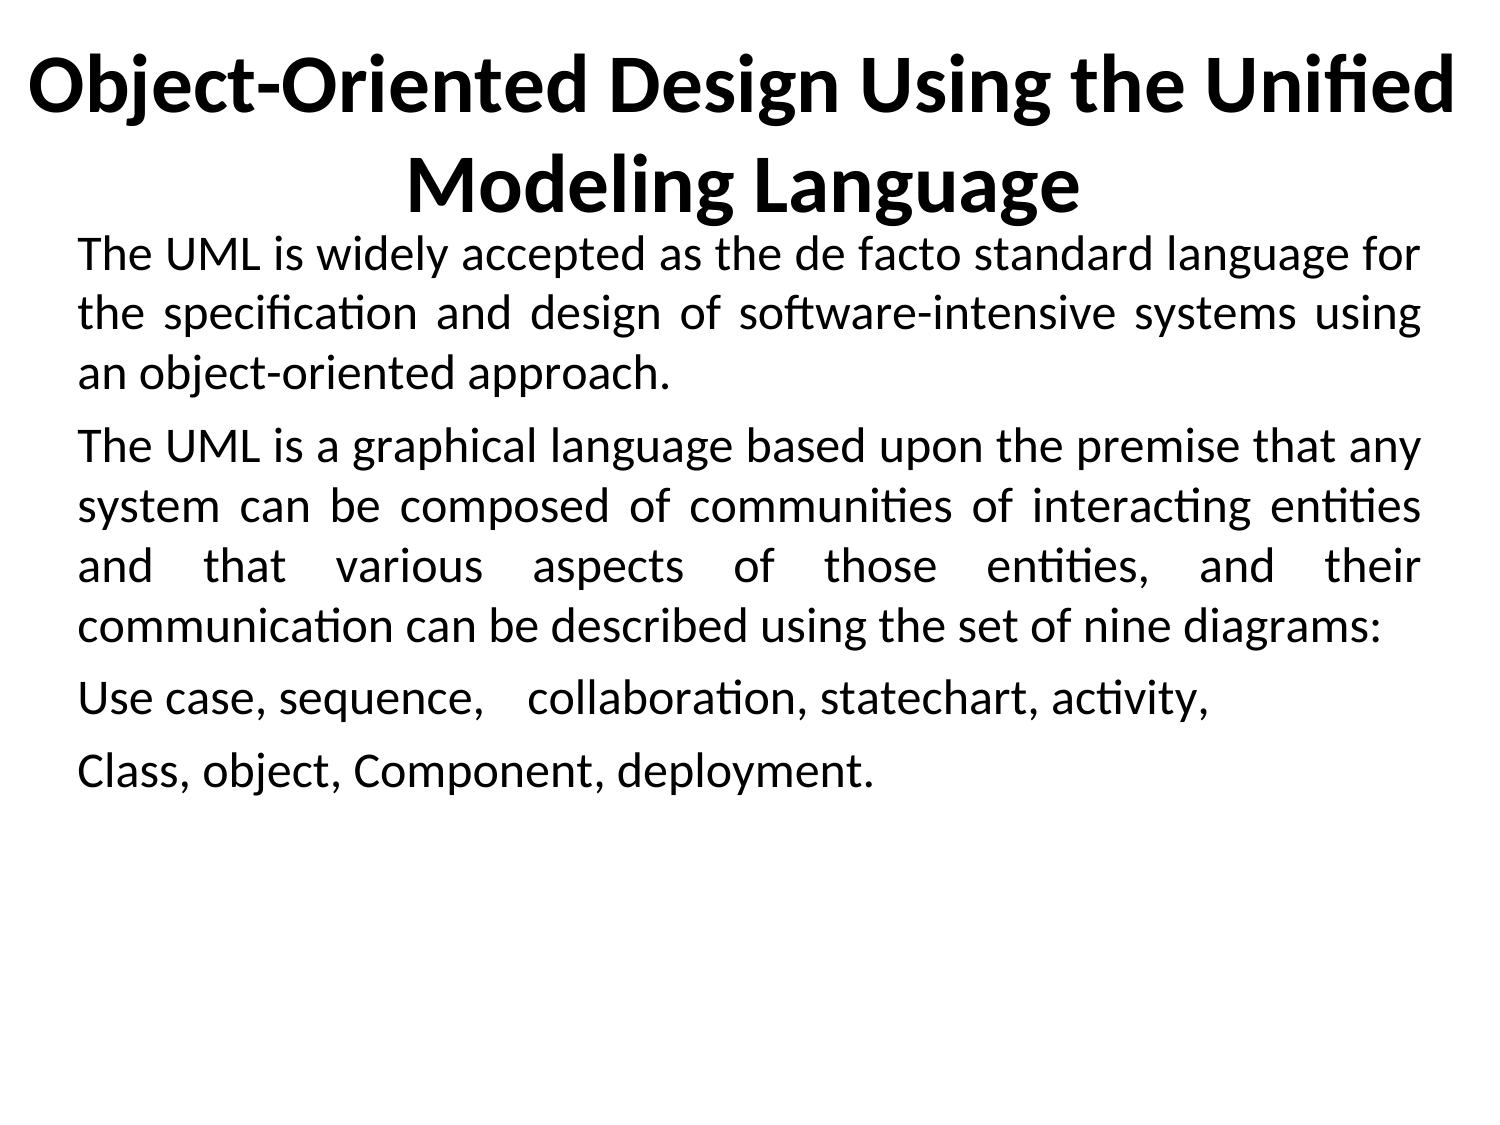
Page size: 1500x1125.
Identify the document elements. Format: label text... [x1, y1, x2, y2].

subtitle The UML is widely accepted as the de facto standard language for the specification and design of software-intensive systems using an object-oriented approach. The UML is a graphical language based upon the premise that any system can be composed of communities of interacting entities and that various aspects of those entities, and their communication can be described using the set of nine diagrams: Use case, sequence, collaboration, statechart, activity, Class, object, Component, deployment. [62, 212, 1438, 1088]
title Object-Oriented Design Using the Unified Modeling Language [0, 21, 1488, 238]
